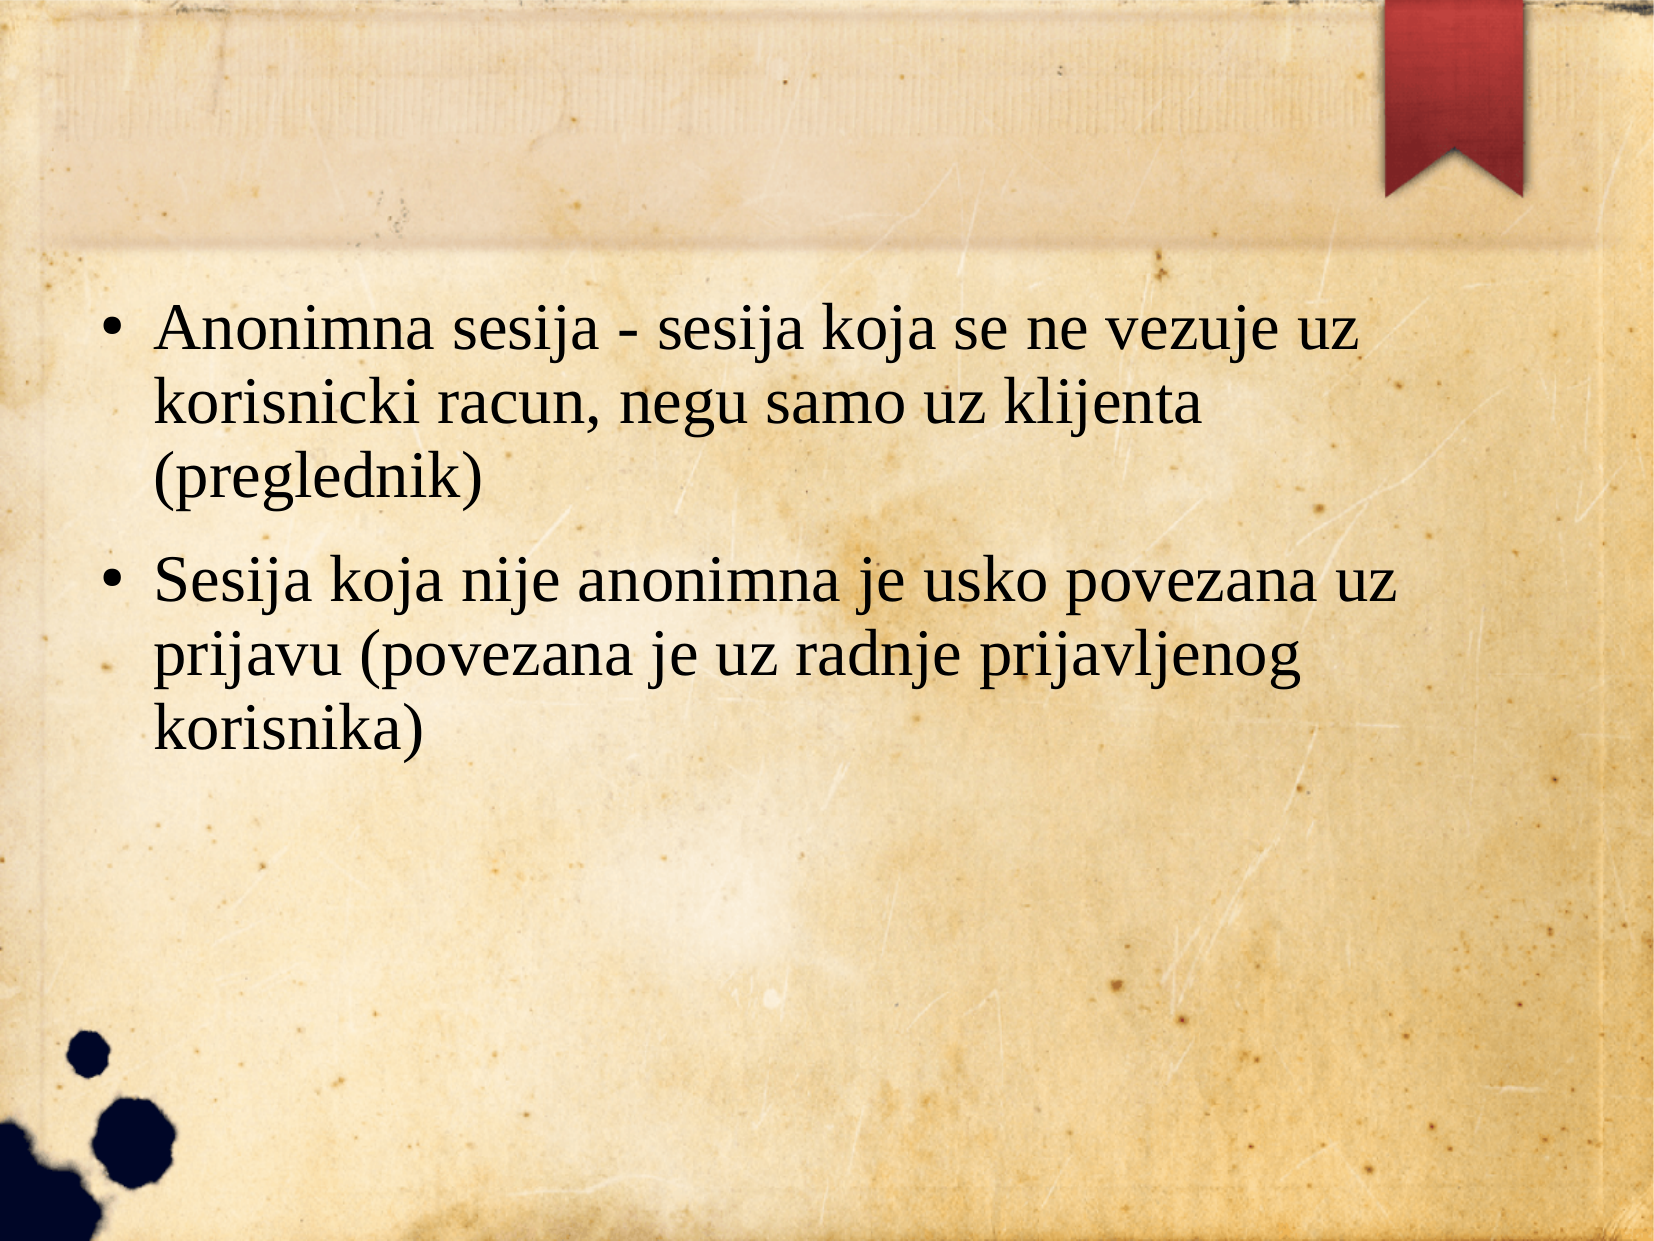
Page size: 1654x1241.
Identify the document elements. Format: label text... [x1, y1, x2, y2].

picture [0, 0, 1654, 1241]
list Anonimna sesija - sesija koja se ne vezuje uz korisnicki racun, negu samo uz klijenta (preglednik) Sesija koja nije anonimna je usko povezana uz prijavu (povezana je uz radnje prijavljenog korisnika) [82, 290, 1538, 1010]
